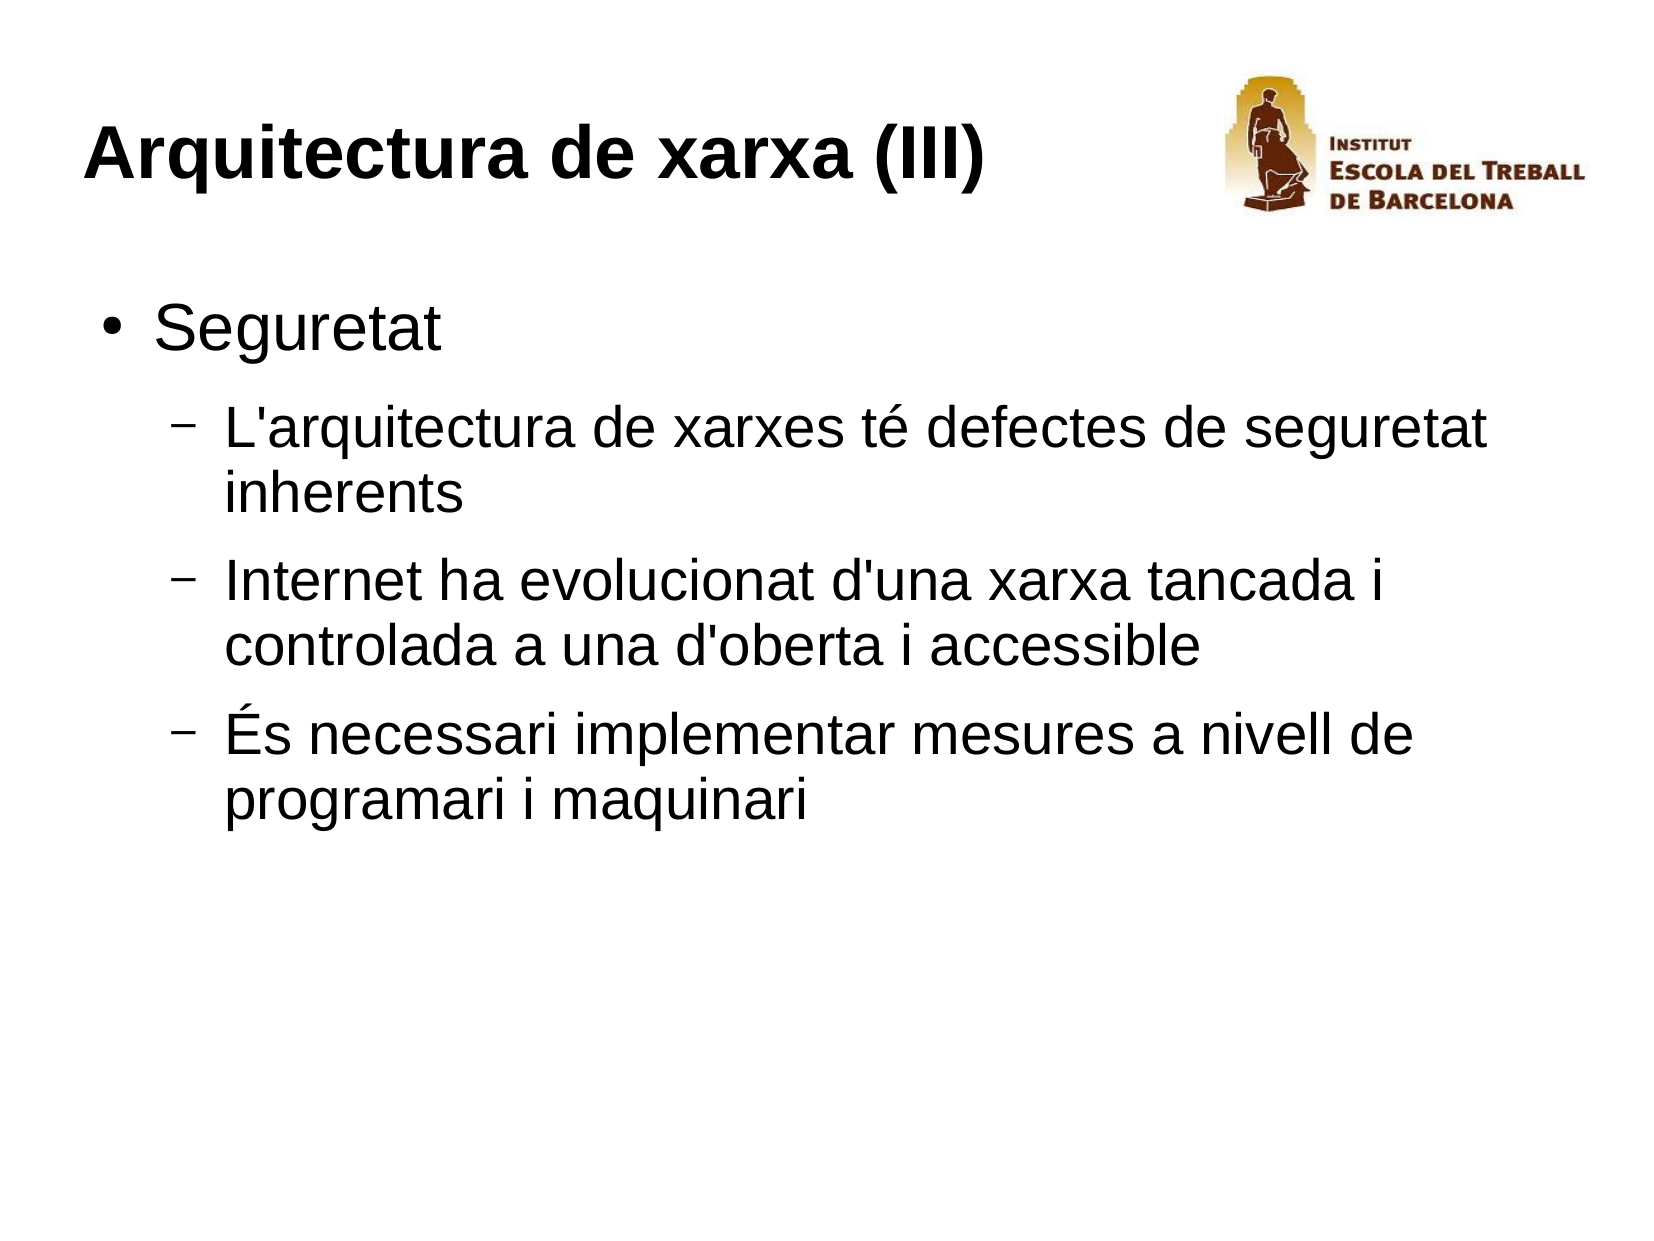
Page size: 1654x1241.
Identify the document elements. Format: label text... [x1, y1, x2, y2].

title Arquitectura de xarxa (III) [82, 49, 1571, 257]
list Seguretat L'arquitectura de xarxes té defectes de seguretat inherents Internet ha evolucionat d'una xarxa tancada i controlada a una d'oberta i accessible És necessari implementar mesures a nivell de programari i maquinari [82, 290, 1571, 1241]
picture [1204, 70, 1595, 223]
